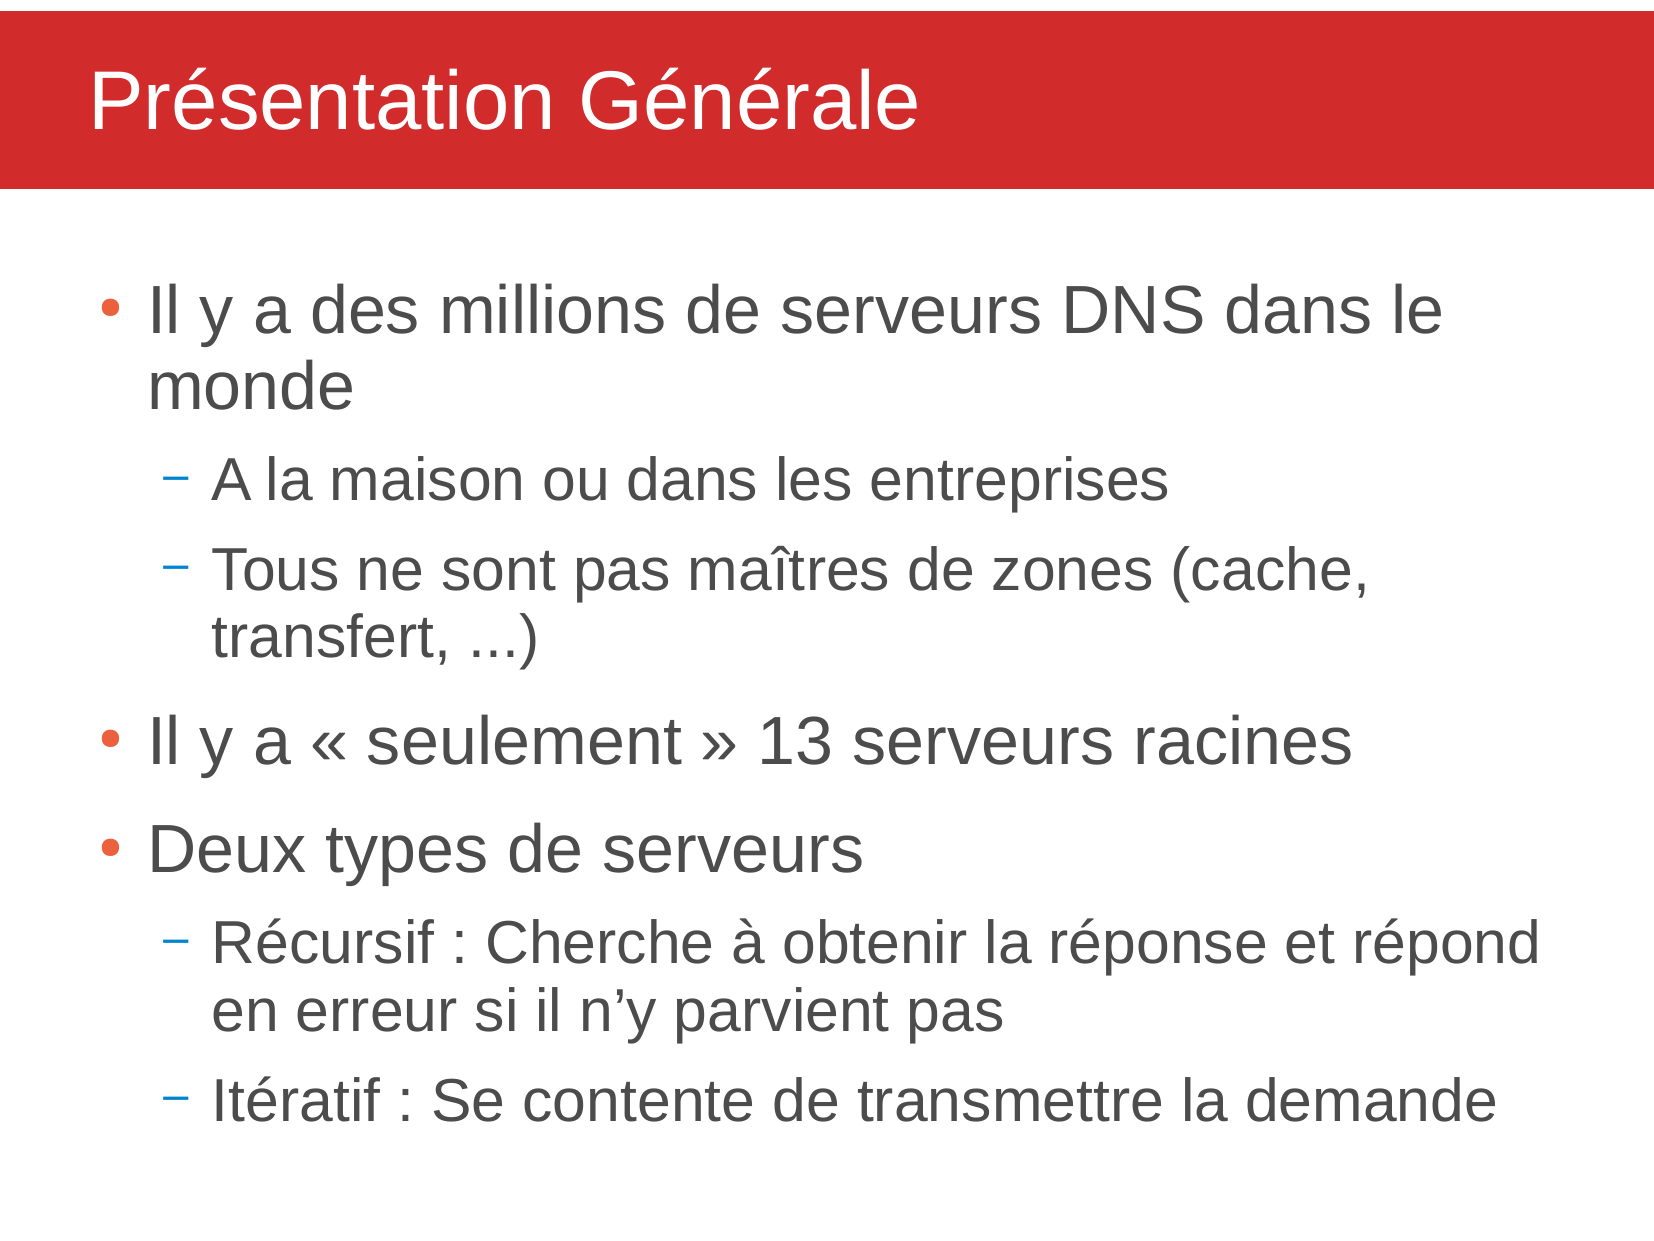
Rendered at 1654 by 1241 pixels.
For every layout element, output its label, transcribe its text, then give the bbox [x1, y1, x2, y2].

title Présentation Générale [0, 11, 1654, 189]
list Il y a des millions de serveurs DNS dans le monde A la maison ou dans les entreprises Tous ne sont pas maîtres de zones (cache, transfert, ...) Il y a « seulement » 13 serveurs racines Deux types de serveurs Récursif : Cherche à obtenir la réponse et répond en erreur si il n’y parvient pas Itératif : Se contente de transmettre la demande [82, 271, 1571, 1134]
